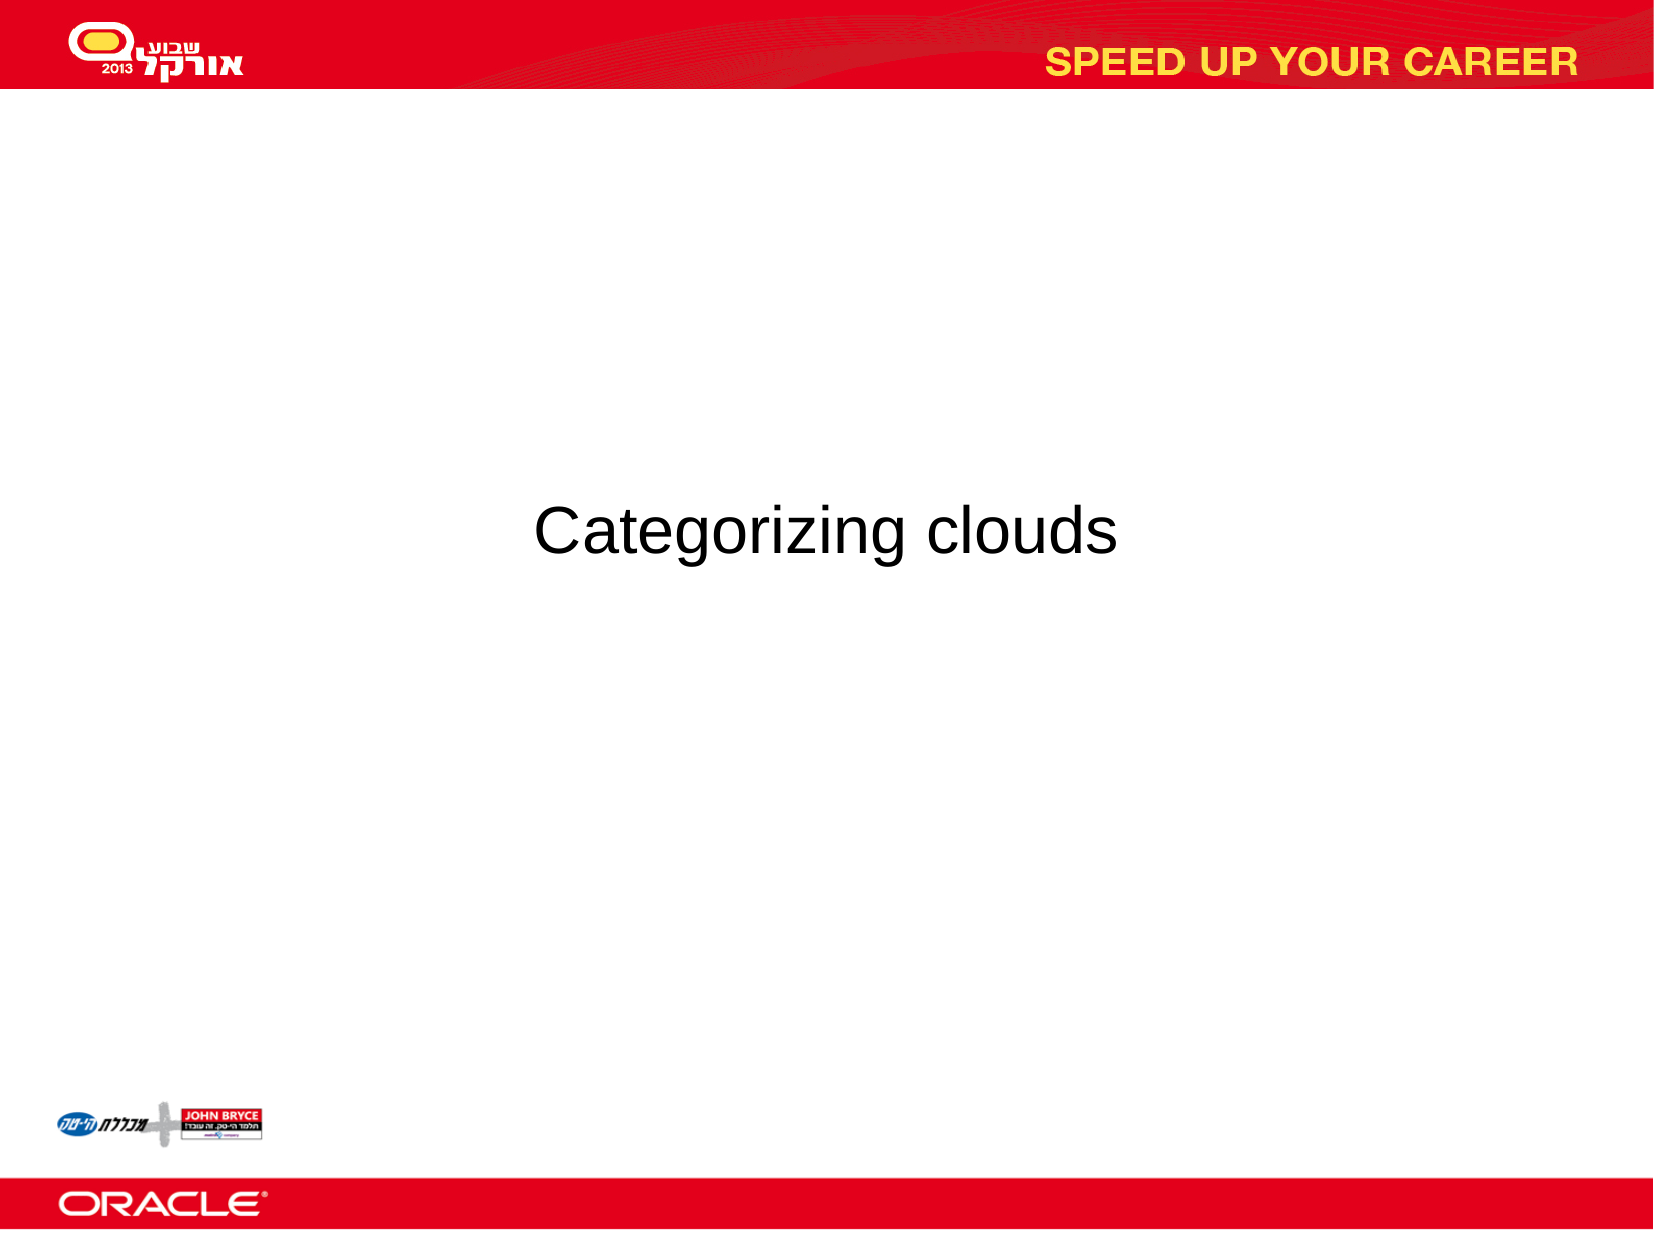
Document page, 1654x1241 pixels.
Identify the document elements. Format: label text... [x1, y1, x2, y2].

text_box Categorizing clouds [82, 49, 1571, 1010]
picture [0, 1087, 1653, 1240]
picture [0, 0, 1654, 89]
